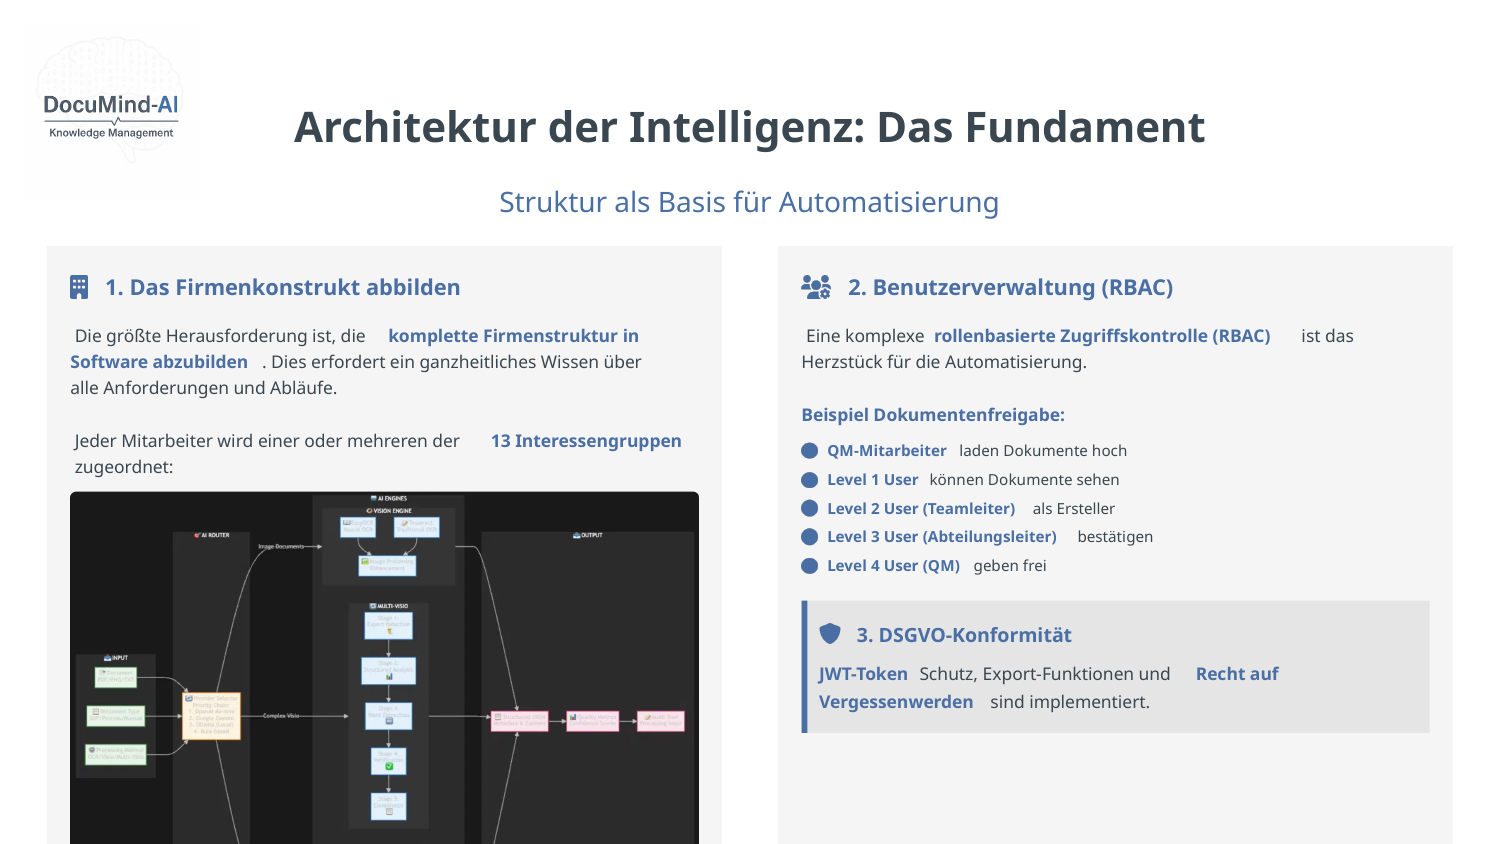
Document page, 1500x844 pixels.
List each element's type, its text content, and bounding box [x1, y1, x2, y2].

text_box Beispiel Dokumentenfreigabe: [801, 403, 1066, 425]
text_box Jeder Mitarbeiter wird einer oder mehreren der [70, 429, 466, 451]
text_box alle Anforderungen und Abläufe. [70, 377, 343, 399]
text_box können Dokumente sehen [925, 469, 1121, 489]
text_box JWT-Token [819, 662, 909, 684]
picture [801, 275, 831, 299]
text_box Struktur als Basis für Automatisierung [499, 184, 1001, 219]
text_box Level 3 User (Abteilungsleiter) [827, 527, 1057, 547]
text_box [778, 246, 1453, 844]
text_box sind implementiert. [985, 690, 1156, 712]
text_box QM-Mitarbeiter [827, 441, 948, 460]
text_box geben frei [969, 556, 1047, 575]
picture [801, 442, 818, 459]
text_box rollenbasierte Zugriffskontrolle (RBAC) [934, 324, 1272, 346]
text_box 2. Benutzerverwaltung (RBAC) [842, 273, 1180, 301]
picture [70, 491, 699, 844]
picture [801, 471, 818, 488]
picture [801, 528, 818, 546]
text_box als Ersteller [1028, 498, 1116, 518]
text_box bestätigen [1073, 527, 1154, 547]
picture [801, 499, 818, 517]
text_box . Dies erfordert ein ganzheitliches Wissen über [262, 350, 648, 372]
text_box Level 4 User (QM) [827, 556, 961, 575]
text_box Software abzubilden [70, 350, 249, 372]
text_box 13 Interessengruppen [490, 429, 683, 451]
picture [0, 0, 1500, 844]
text_box 3. DSGVO-Konformität [851, 622, 1078, 646]
text_box Die größte Herausforderung ist, die [70, 324, 371, 346]
text_box komplette Firmenstruktur in [388, 324, 645, 346]
text_box Schutz, Export-Funktionen und [915, 662, 1176, 684]
text_box laden Dokumente hoch [955, 441, 1128, 460]
picture [70, 275, 88, 299]
text_box Recht auf [1195, 662, 1284, 684]
text_box Architektur der Intelligenz: Das Fundament [294, 100, 1206, 151]
text_box Eine komplexe [801, 324, 930, 346]
text_box Vergessenwerden [819, 690, 975, 712]
text_box 1. Das Firmenkonstrukt abbilden [99, 273, 468, 301]
picture [819, 623, 841, 645]
text_box [46, 246, 722, 844]
text_box Level 1 User [827, 469, 919, 489]
text_box Herzstück für die Automatisierung. [801, 350, 1093, 372]
text_box zugeordnet: [70, 455, 179, 477]
text_box Level 2 User (Teamleiter) [827, 498, 1016, 518]
text_box ist das [1296, 324, 1359, 346]
picture [801, 557, 818, 574]
